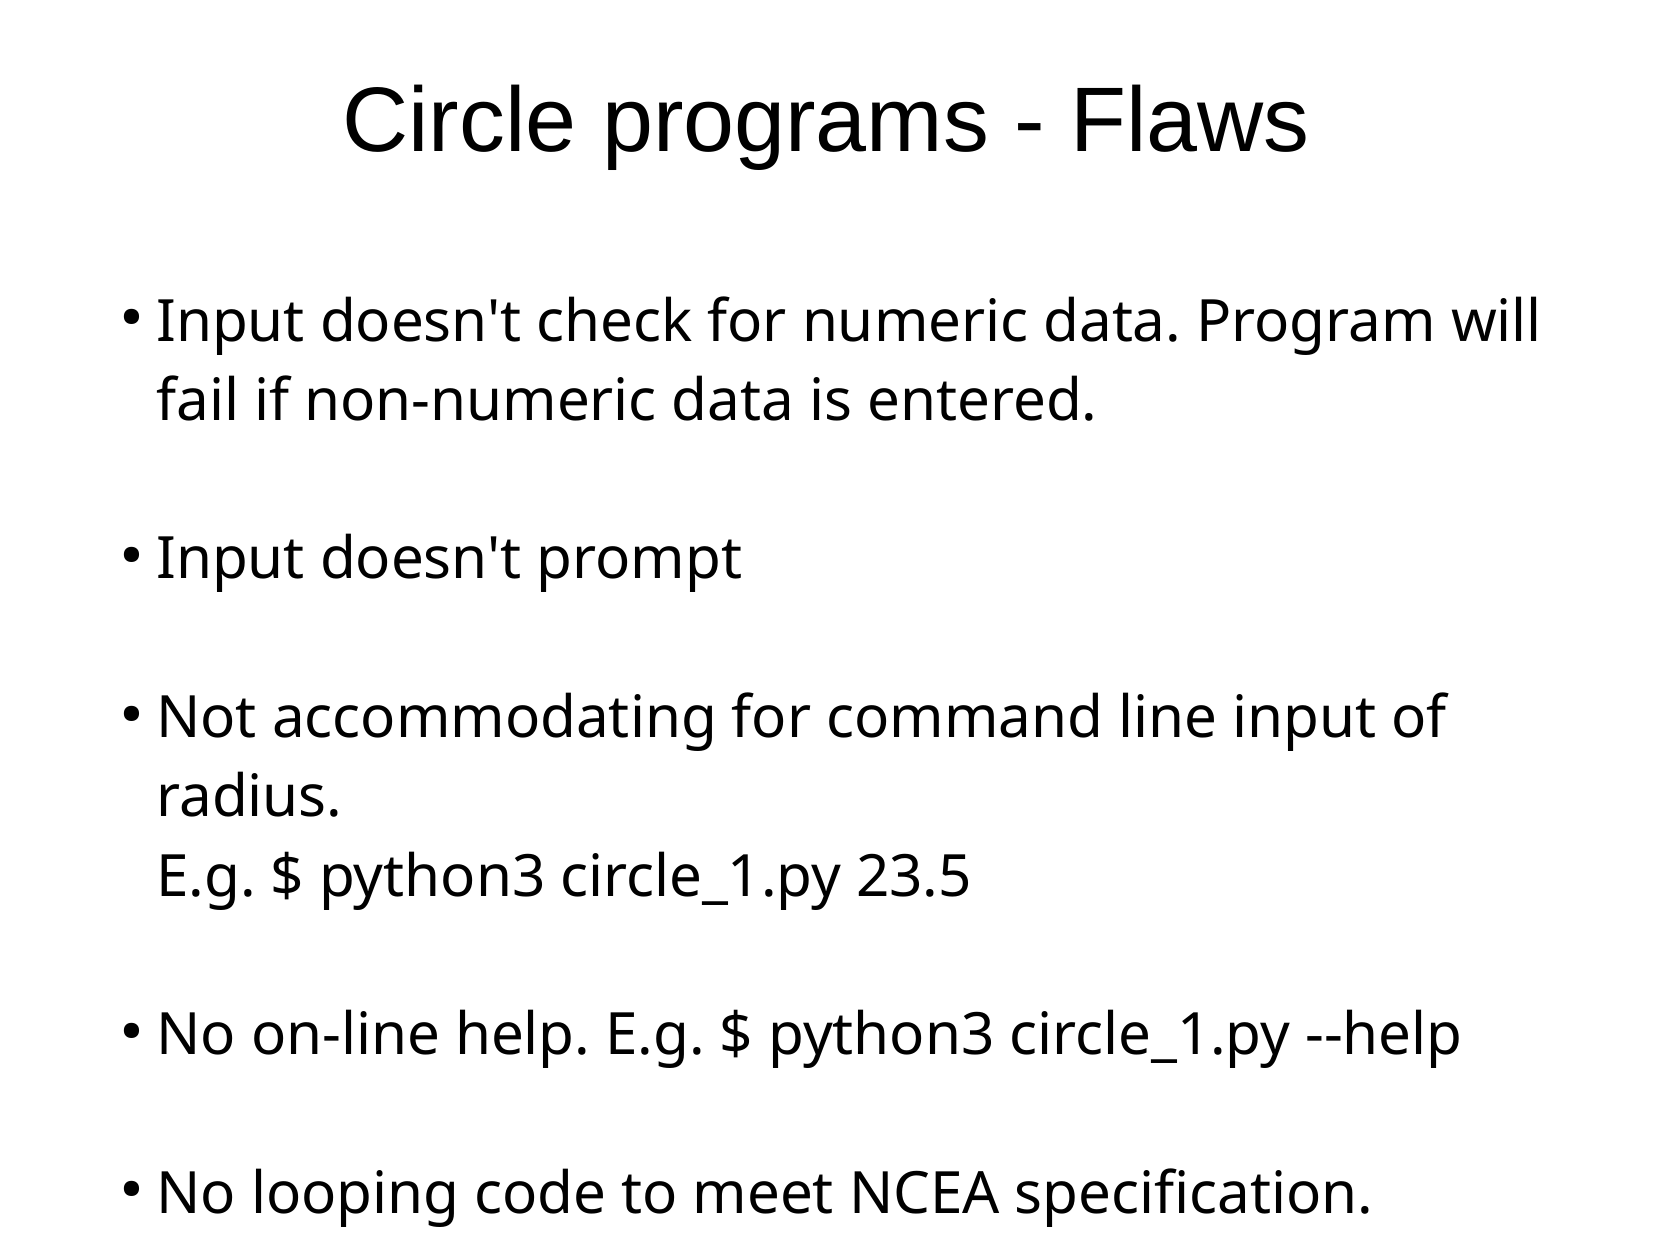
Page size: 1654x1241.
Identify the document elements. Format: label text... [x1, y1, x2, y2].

text_box Input doesn't check for numeric data. Program will fail if non-numeric data is entered. Input doesn't prompt Not accommodating for command line input of radius. E.g. $ python3 circle_1.py 23.5 No on-line help. E.g. $ python3 circle_1.py --help No looping code to meet NCEA specification. Others? [106, 271, 1583, 1228]
title Circle programs - Flaws [82, 49, 1571, 189]
